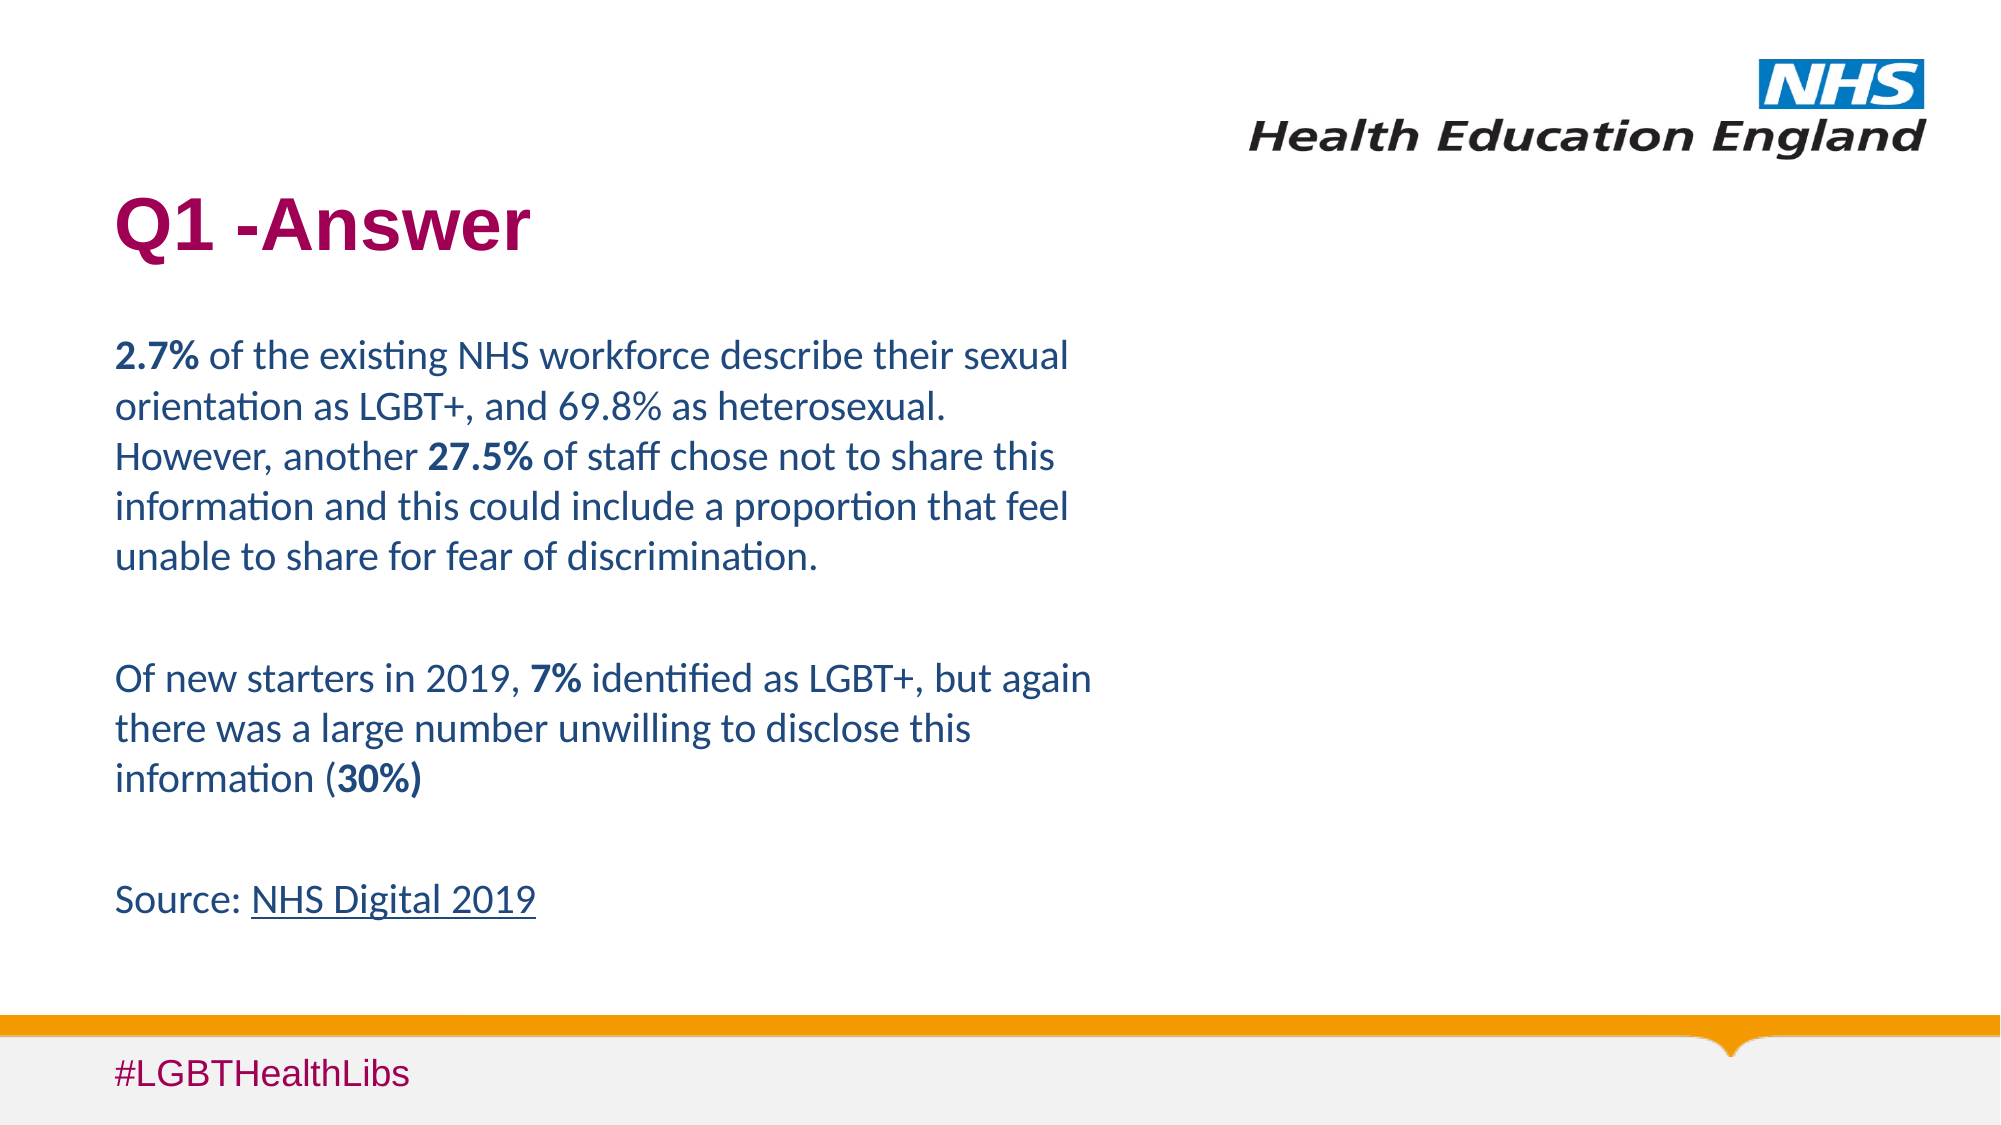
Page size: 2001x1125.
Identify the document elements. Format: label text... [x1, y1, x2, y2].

text_box #LGBTHealthLibs [99, 1041, 510, 1103]
list 2.7% of the existing NHS workforce describe their sexual orientation as LGBT+, and 69.8% as heterosexual. However, another 27.5% of staff chose not to share this information and this could include a proportion that feel unable to share for fear of discrimination. Of new starters in 2019, 7% identified as LGBT+, but again there was a large number unwilling to disclose this information (30%) Source: NHS Digital 2019 [99, 320, 1883, 932]
title Q1 -Answer [99, 168, 1801, 280]
